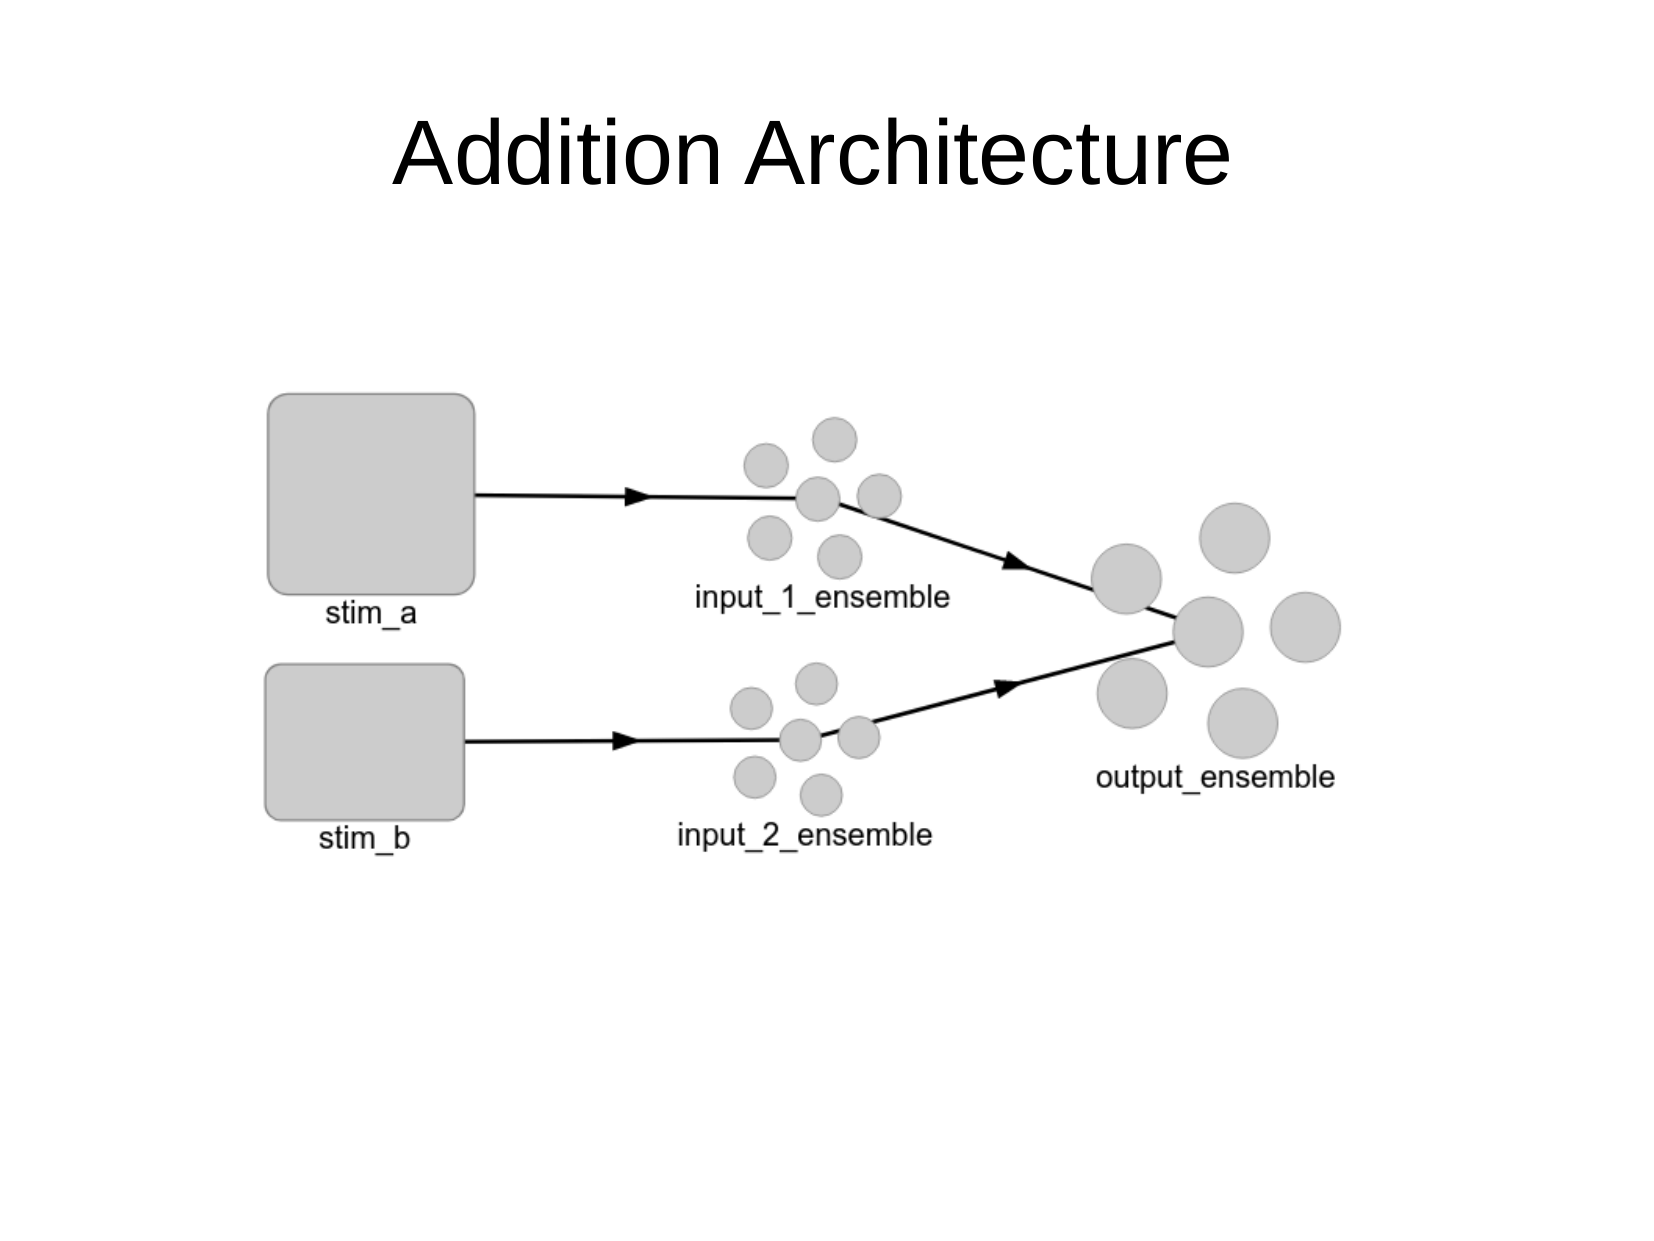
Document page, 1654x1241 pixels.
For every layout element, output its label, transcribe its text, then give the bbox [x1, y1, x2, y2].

title Addition Architecture [82, 49, 1571, 257]
picture [231, 342, 1421, 899]
